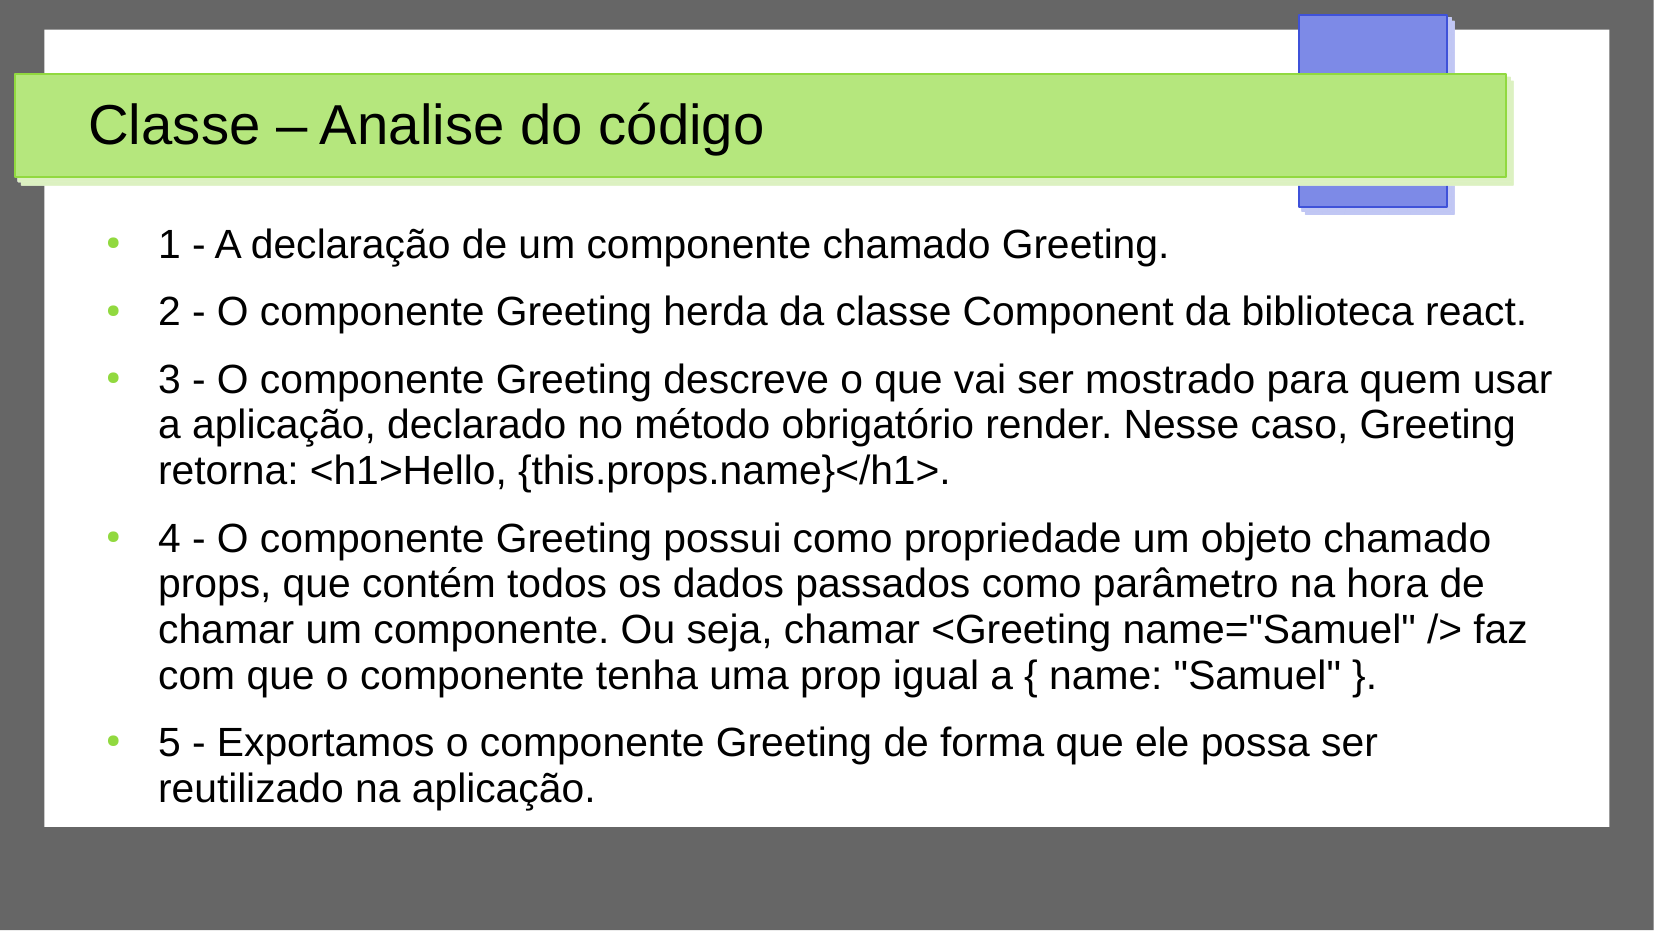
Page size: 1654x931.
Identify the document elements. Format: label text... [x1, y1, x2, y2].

list 1 - A declaração de um componente chamado Greeting. 2 - O componente Greeting herda da classe Component da biblioteca react. 3 - O componente Greeting descreve o que vai ser mostrado para quem usar a aplicação, declarado no método obrigatório render. Nesse caso, Greeting retorna: <h1>Hello, {this.props.name}</h1>. 4 - O componente Greeting possui como propriedade um objeto chamado props, que contém todos os dados passados como parâmetro na hora de chamar um componente. Ou seja, chamar <Greeting name="Samuel" /> faz com que o componente tenha uma prop igual a { name: "Samuel" }. 5 - Exportamos o componente Greeting de forma que ele possa ser reutilizado na aplicação. [88, 221, 1565, 813]
title Classe – Analise do código [88, 73, 1506, 178]
